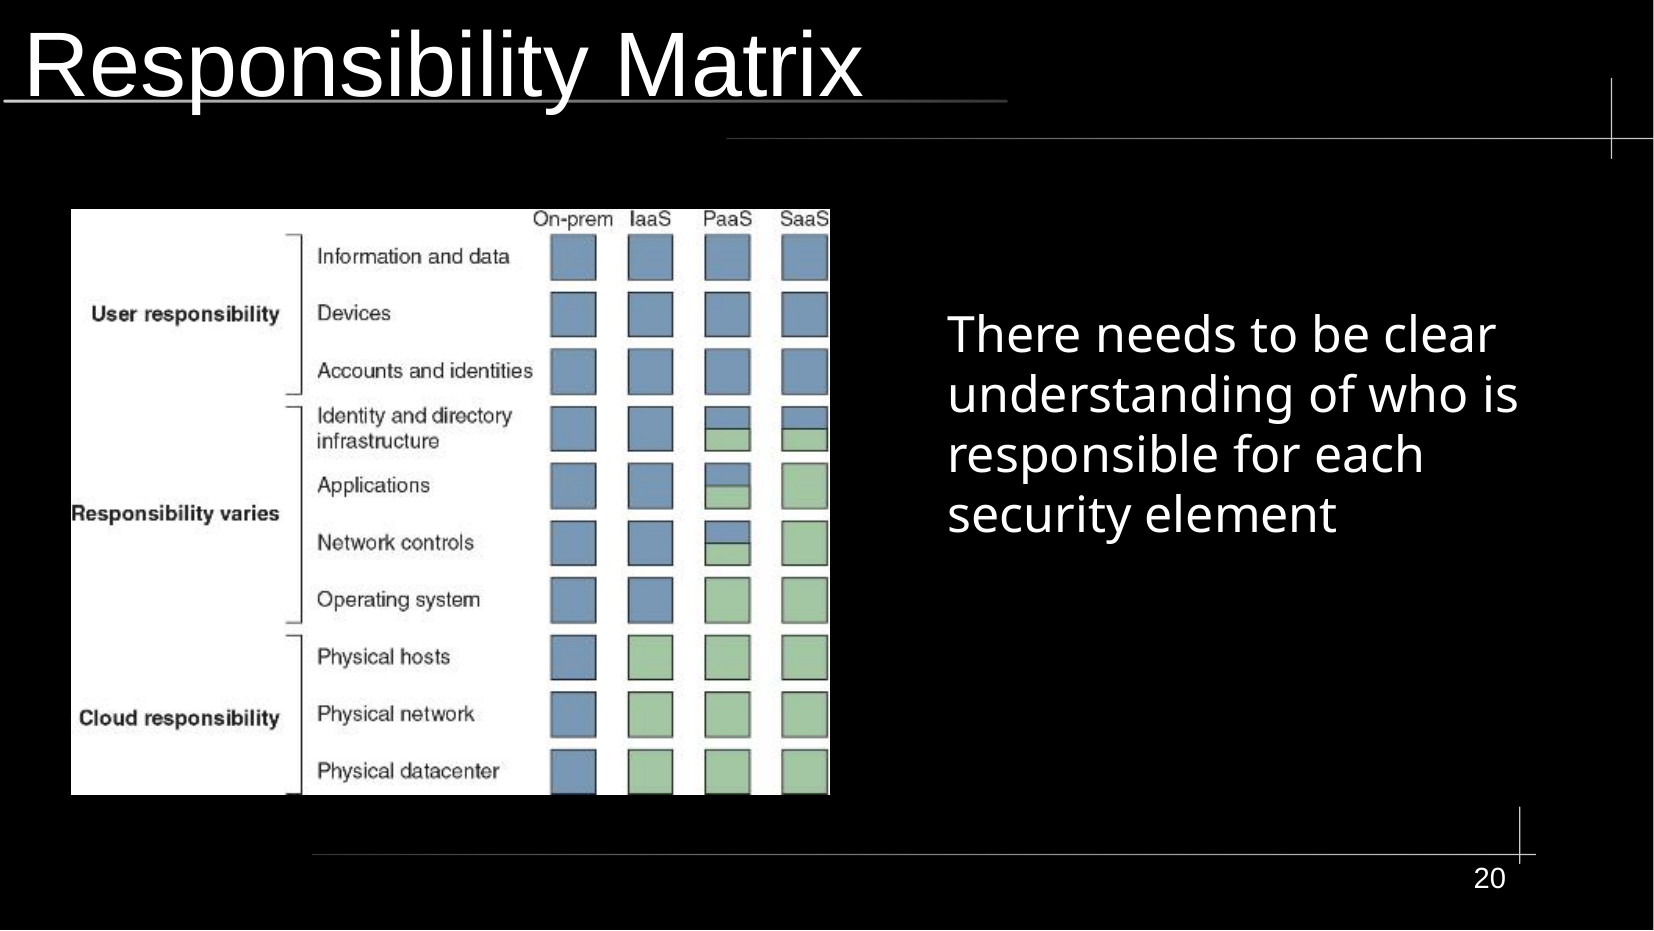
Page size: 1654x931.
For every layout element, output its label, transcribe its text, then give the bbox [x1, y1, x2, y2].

text_box There needs to be clear understanding of who is responsible for each security element [932, 295, 1637, 611]
picture [71, 209, 830, 795]
title Responsibility Matrix [23, 11, 1589, 119]
